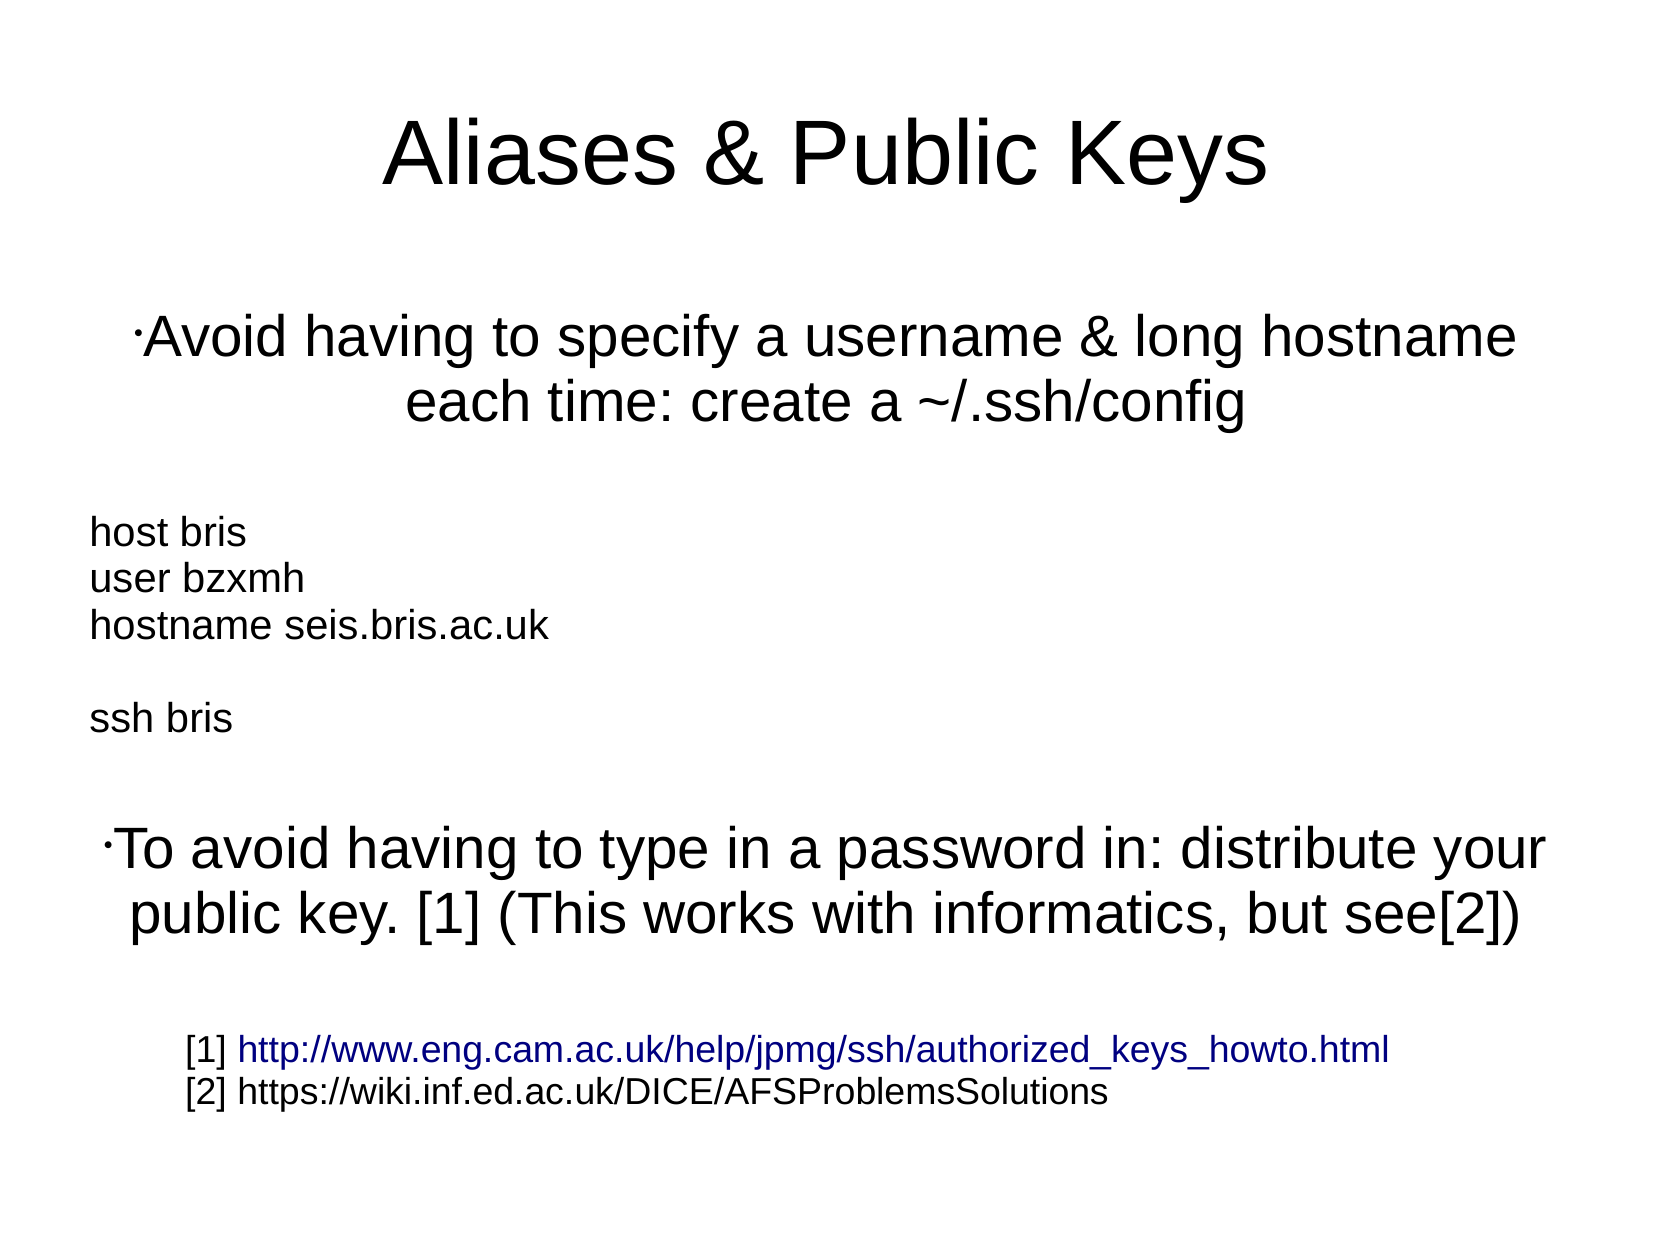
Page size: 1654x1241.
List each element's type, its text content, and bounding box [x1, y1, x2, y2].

title Aliases & Public Keys [82, 56, 1571, 250]
text_box [1] http://www.eng.cam.ac.uk/help/jpmg/ssh/authorized_keys_howto.html [2] https://wiki.inf.ed.ac.uk/DICE/AFSProblemsSolutions [157, 1021, 1406, 1120]
subtitle Avoid having to specify a username & long hostname each time: create a ~/.ssh/config host bris user bzxmh hostname seis.bris.ac.uk ssh bris To avoid having to type in a password in: distribute your public key. [1] (This works with informatics, but see[2]) [82, 297, 1571, 1102]
